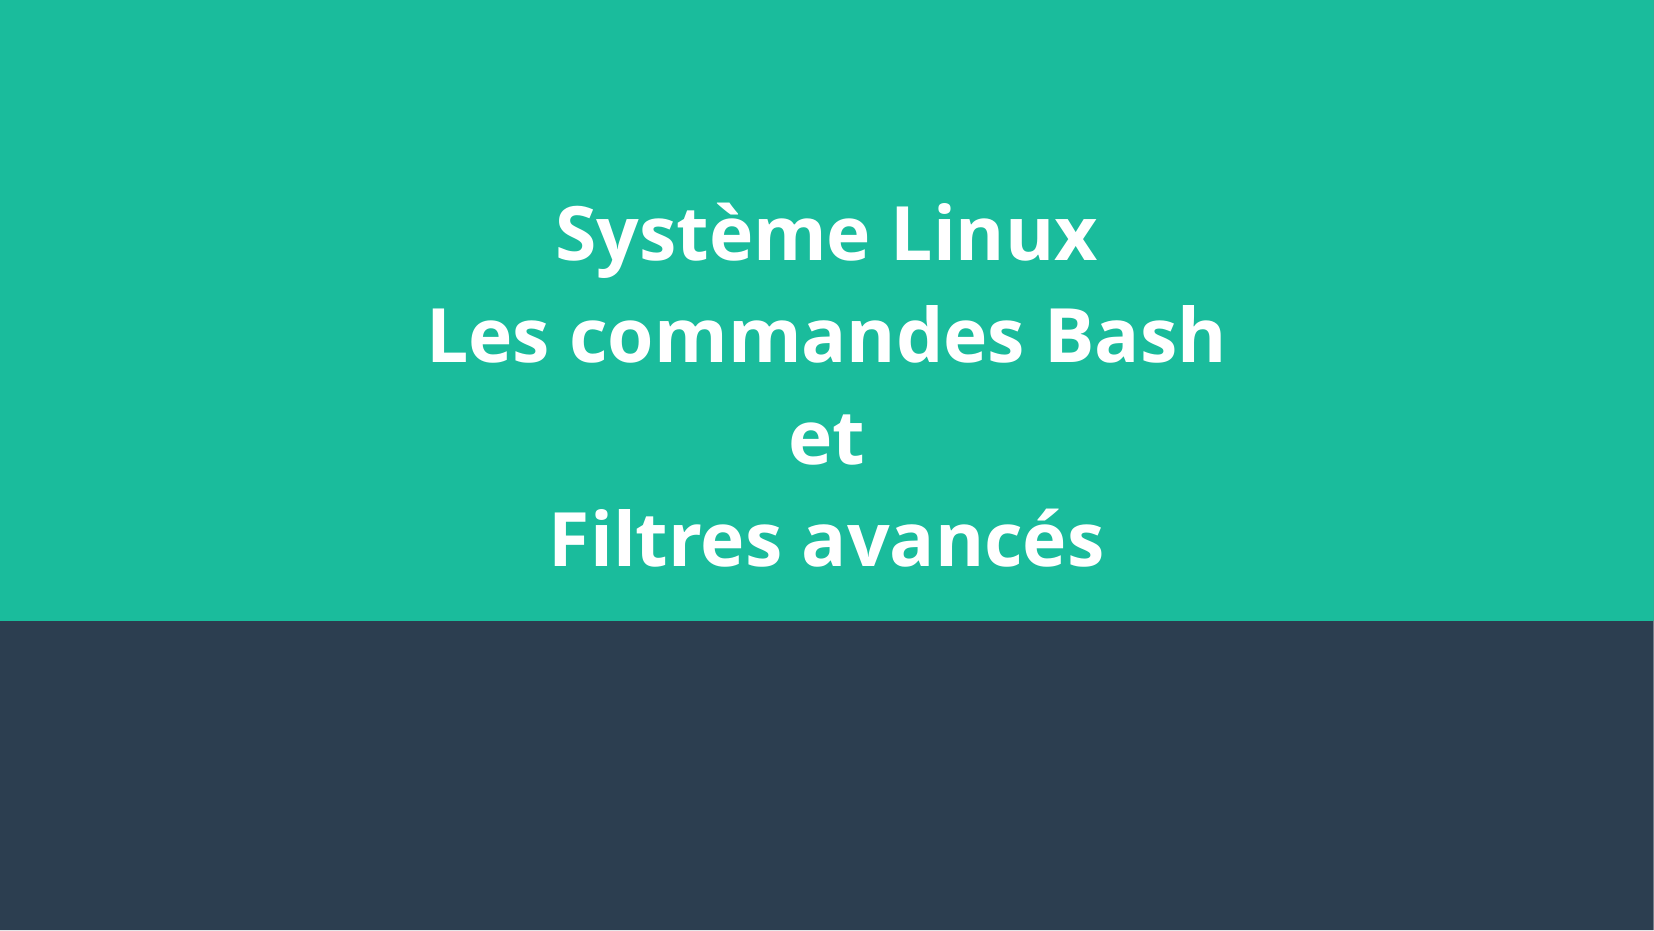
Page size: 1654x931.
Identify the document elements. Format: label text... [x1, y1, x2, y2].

subtitle Système Linux Les commandes Bash et Filtres avancés [59, 110, 1595, 658]
